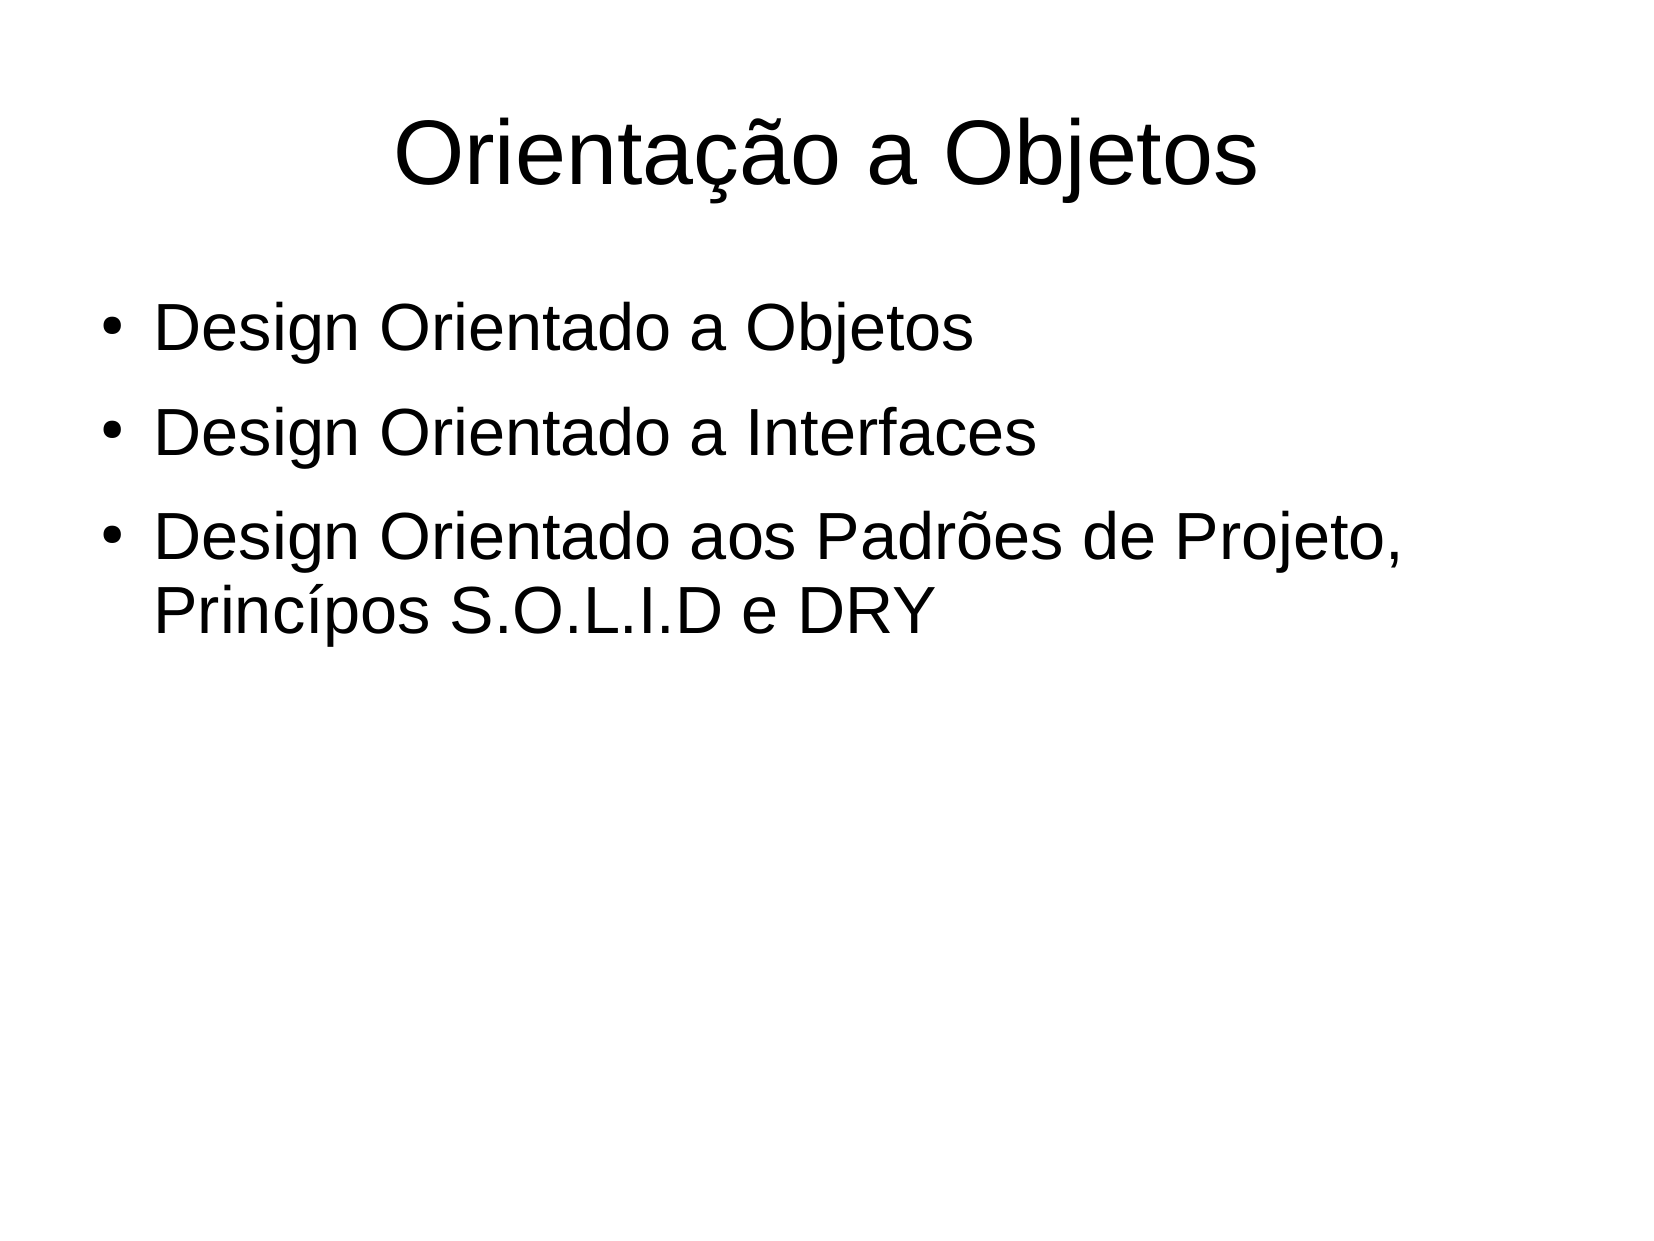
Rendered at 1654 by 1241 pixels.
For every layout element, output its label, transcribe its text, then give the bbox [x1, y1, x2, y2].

list Design Orientado a Objetos Design Orientado a Interfaces Design Orientado aos Padrões de Projeto, Princípos S.O.L.I.D e DRY [82, 290, 1571, 1010]
title Orientação a Objetos [82, 49, 1571, 257]
